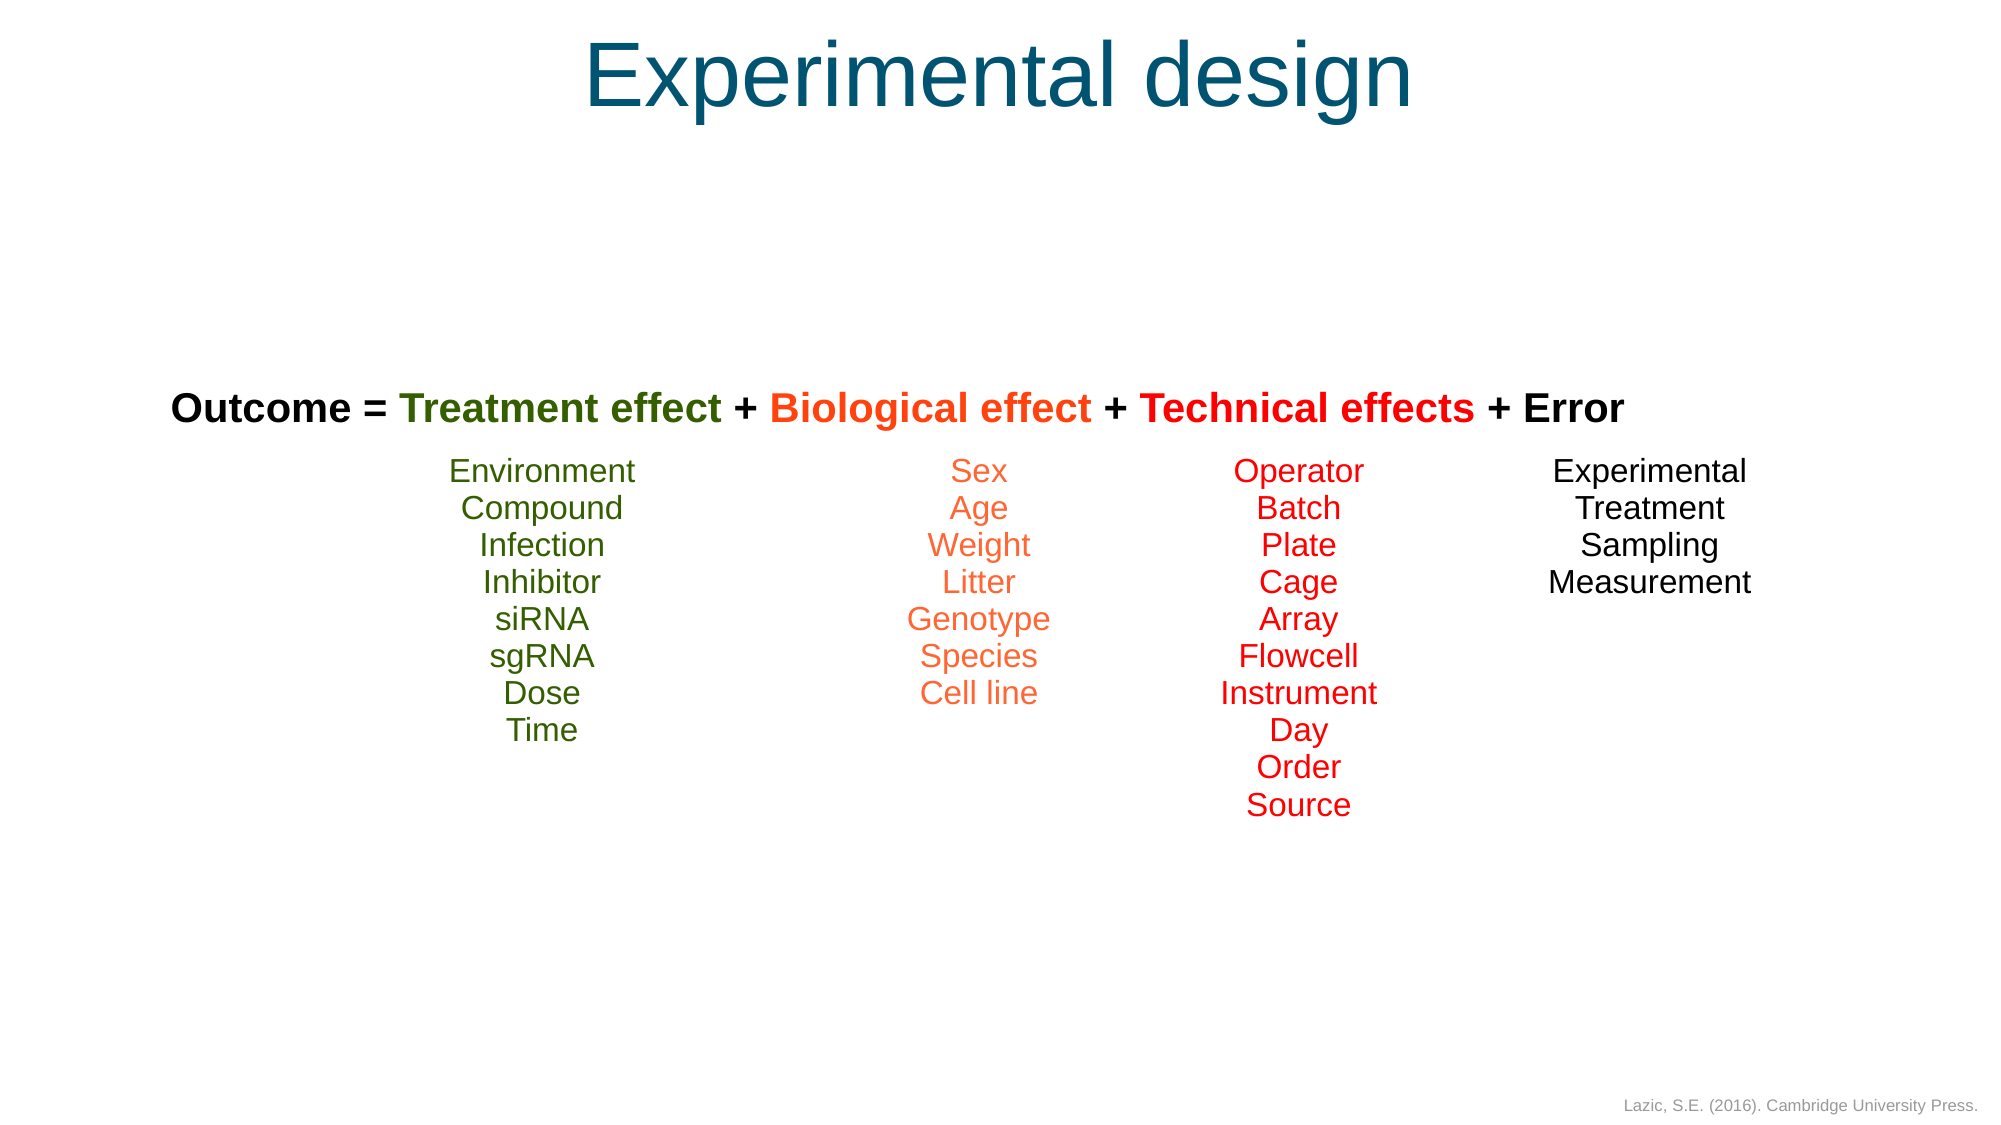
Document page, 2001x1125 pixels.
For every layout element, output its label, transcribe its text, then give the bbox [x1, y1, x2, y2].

text_box Experimental Treatment Sampling Measurement [1533, 445, 1804, 652]
text_box Lazic, S.E. (2016). Cambridge University Press. [1608, 1088, 1995, 1123]
text_box Sex Age Weight Litter Genotype Species Cell line [892, 445, 1094, 795]
text_box Environment Compound Infection Inhibitor siRNA sgRNA Dose Time [433, 445, 686, 843]
title Experimental design [99, 23, 1900, 127]
list Outcome = Treatment effect + Biological effect + Technical effects + Error [99, 384, 1900, 476]
text_box Operator Batch Plate Cage Array Flowcell Instrument Day Order Source [1205, 445, 1423, 938]
